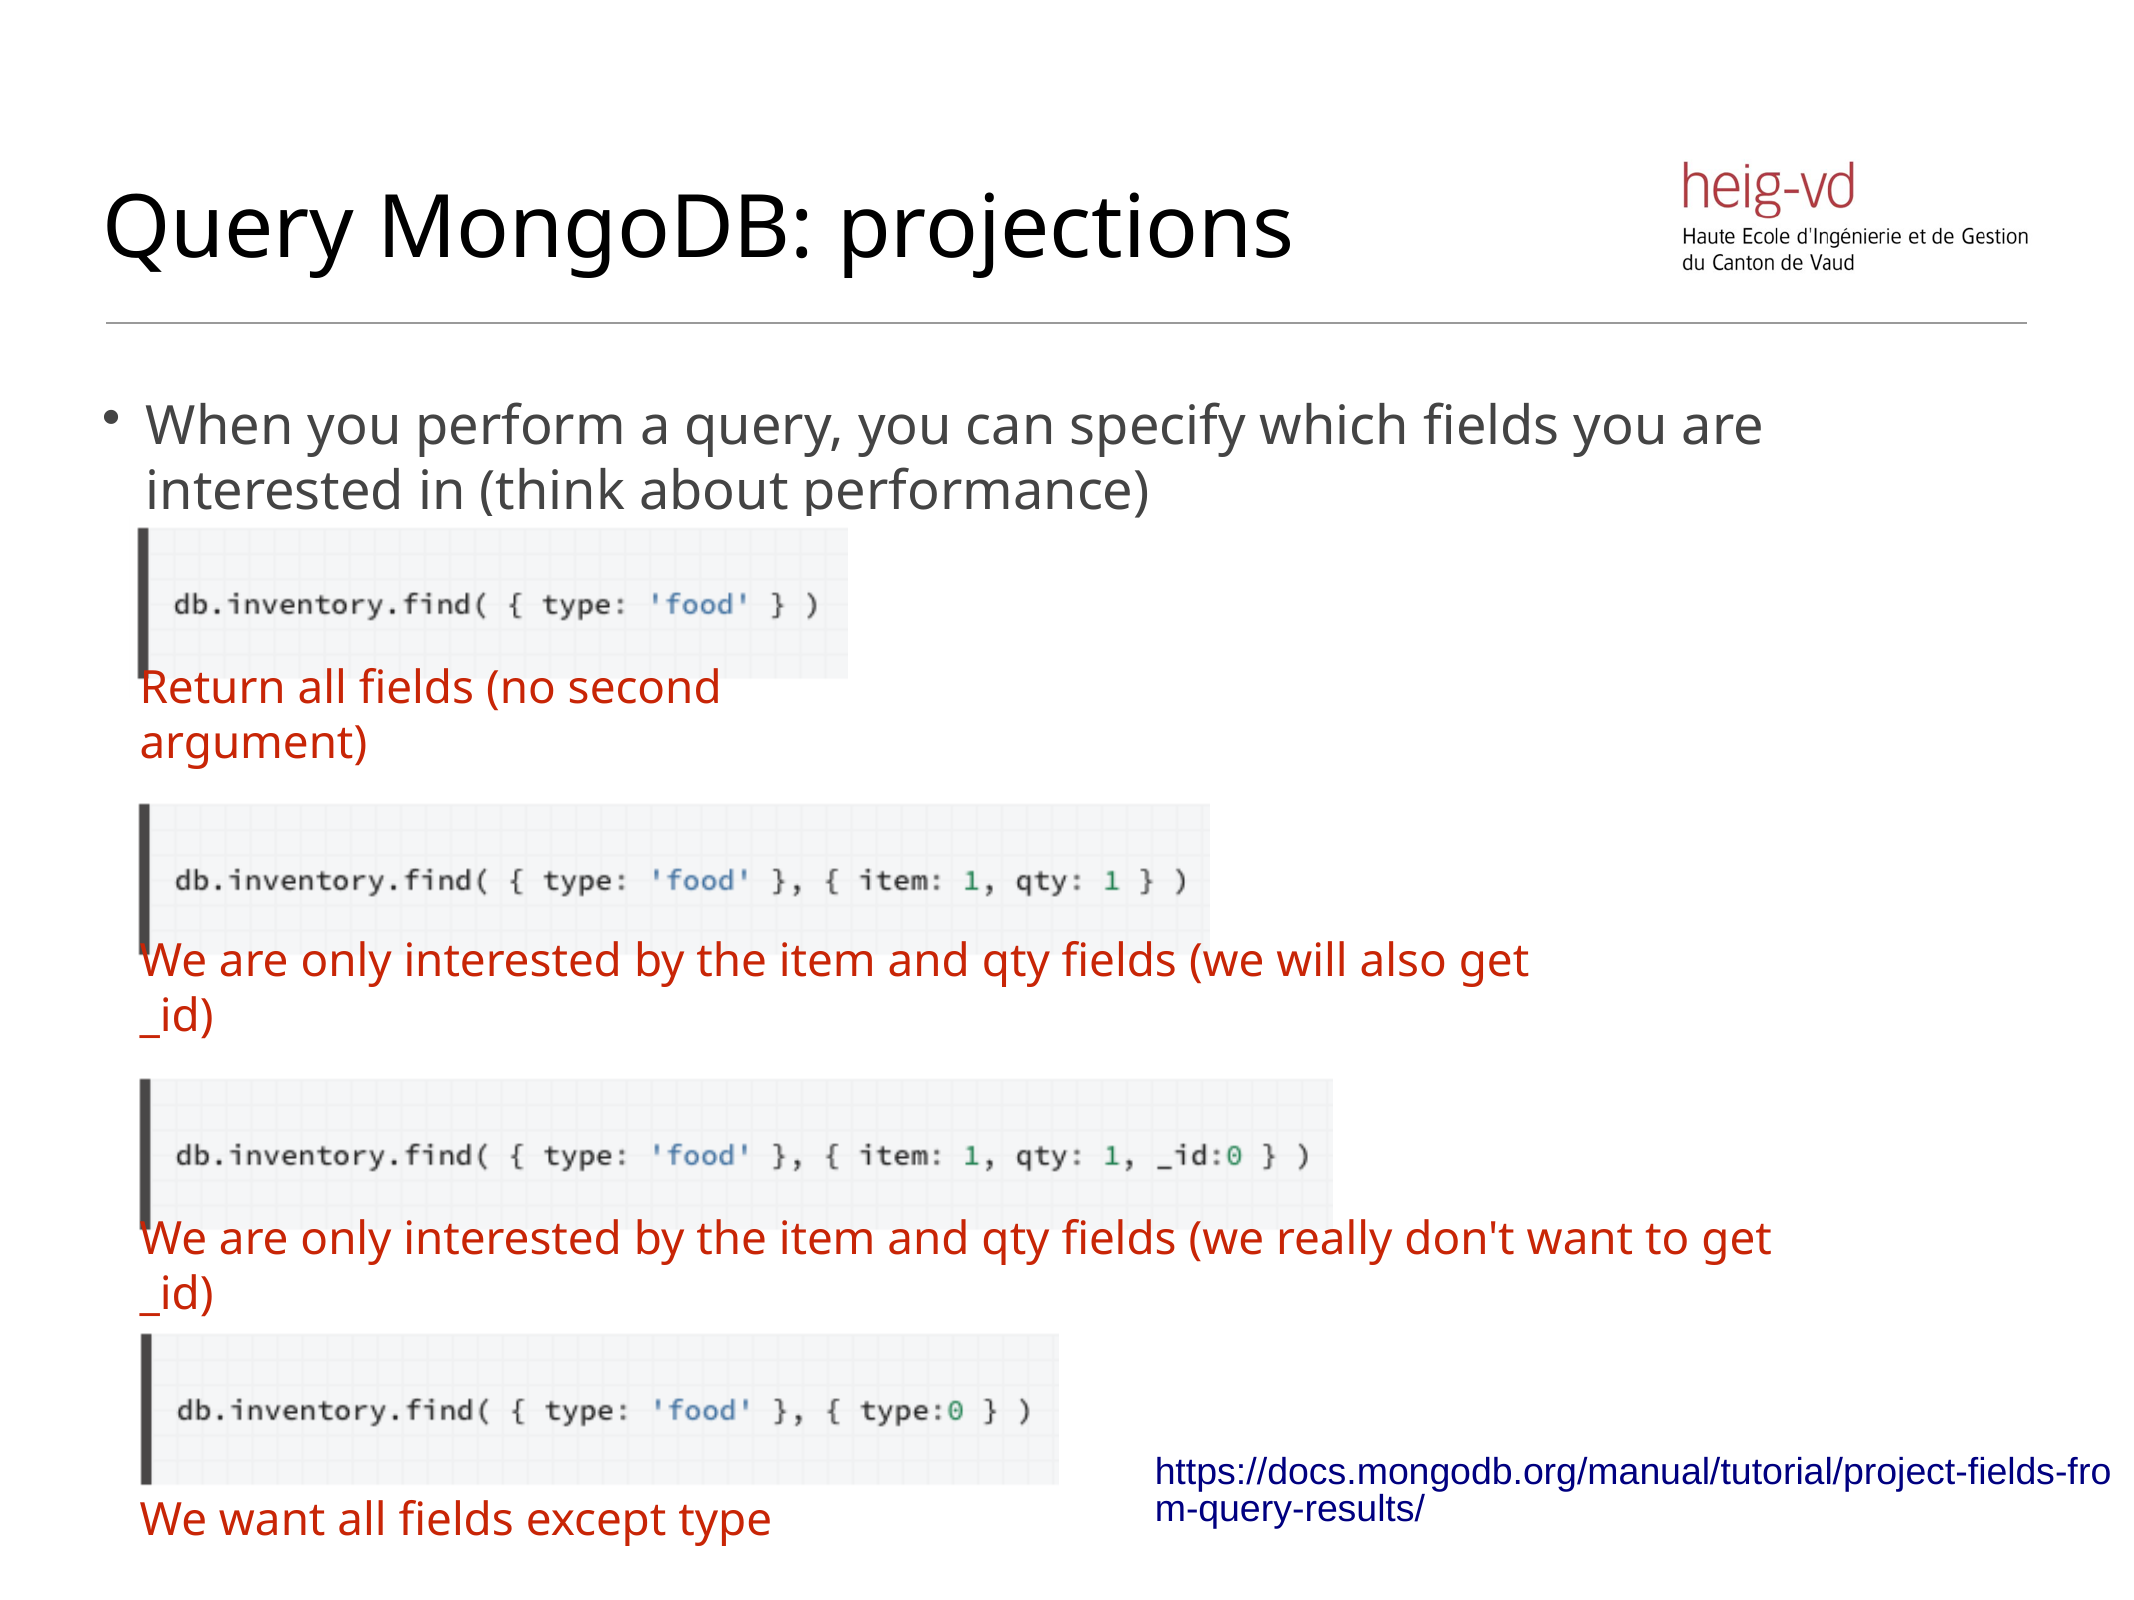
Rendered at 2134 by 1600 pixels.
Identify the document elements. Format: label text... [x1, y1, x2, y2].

picture [127, 1324, 1059, 1502]
text_box We are only interested by the item and qty fields (we will also get _id) [131, 921, 1562, 1049]
title Query MongoDB: projections [93, 54, 2040, 284]
text_box We want all fields except type [131, 1481, 1812, 1554]
picture [128, 516, 848, 698]
text_box We are only interested by the item and qty fields (we really don't want to get _id) [131, 1200, 1812, 1328]
text_box https://docs.mongodb.org/manual/tutorial/project-fields-from-query-results/ [1146, 1438, 2121, 1501]
text_box Return all fields (no second argument) [131, 649, 940, 776]
picture [130, 1067, 1333, 1249]
list When you perform a query, you can specify which fields you are interested in (think about performance) [93, 382, 2040, 1460]
picture [125, 792, 1210, 973]
